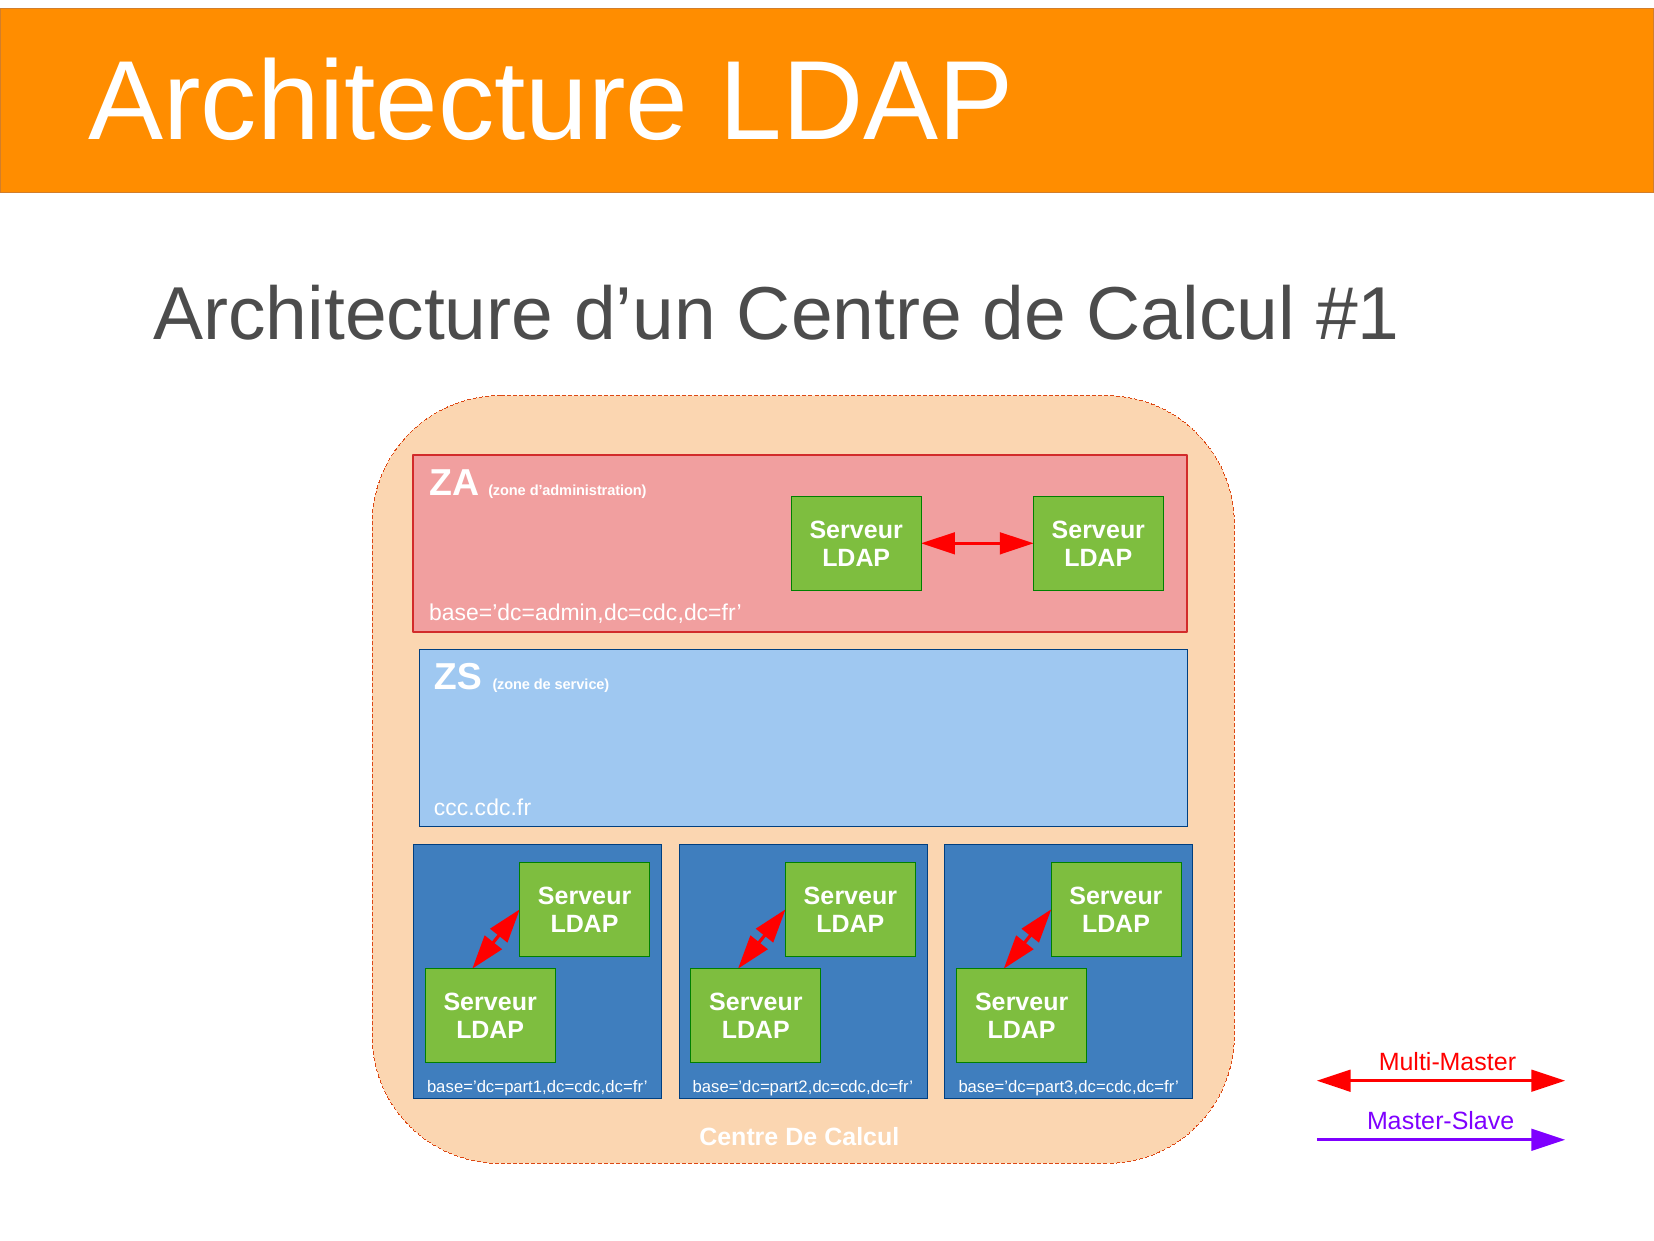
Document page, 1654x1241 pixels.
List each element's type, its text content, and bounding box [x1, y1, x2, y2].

text_box base=’dc=part3,dc=cdc,dc=fr’ [944, 844, 1193, 1099]
text_box Serveur LDAP [690, 968, 821, 1063]
text_box Serveur LDAP [956, 968, 1087, 1063]
text_box base=’dc=part1,dc=cdc,dc=fr’ [413, 844, 662, 1099]
text_box Serveur LDAP [791, 496, 922, 591]
text_box Serveur LDAP [425, 968, 556, 1063]
text_box base=’dc=part2,dc=cdc,dc=fr’ [679, 844, 928, 1099]
text_box Master-Slave [1352, 1099, 1530, 1143]
title Architecture LDAP [0, 8, 1654, 193]
text_box ZS (zone de service) ccc.cdc.fr [419, 649, 1188, 827]
text_box Multi-Master [1364, 1040, 1532, 1084]
text_box Serveur LDAP [785, 862, 916, 957]
text_box Serveur LDAP [519, 862, 650, 957]
text_box Serveur LDAP [1051, 862, 1182, 957]
text_box Serveur LDAP [1033, 496, 1164, 591]
text_box ZA (zone d’administration) base=’dc=admin,dc=cdc,dc=fr’ [413, 454, 1188, 632]
list Architecture d’un Centre de Calcul #1 [82, 271, 1571, 1158]
text_box Centre De Calcul [463, 1158, 1144, 1164]
